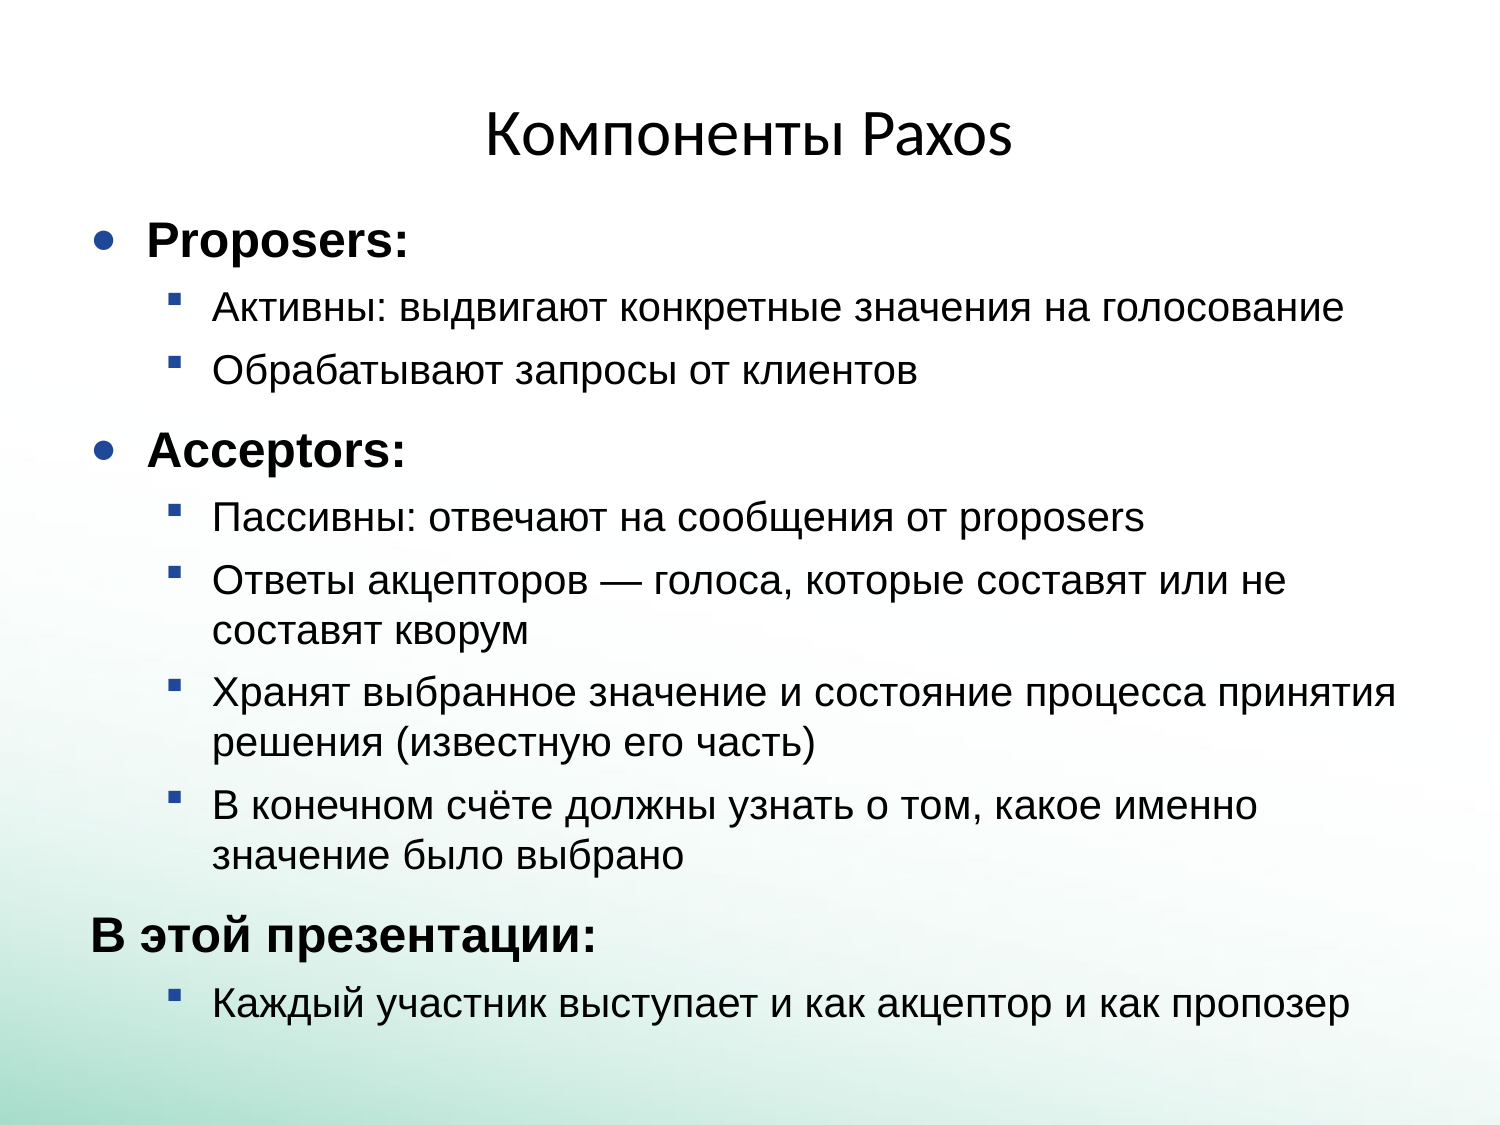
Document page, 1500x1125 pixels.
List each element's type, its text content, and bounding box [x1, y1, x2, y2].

list Proposers: Активны: выдвигают конкретные значения на голосование Обрабатывают запросы от клиентов Acceptors: Пассивны: отвечают на сообщения от proposers Ответы акцепторов — голоса, которые составят или не составят кворум Хранят выбранное значение и состояние процесса принятия решения (известную его часть) В конечном счёте должны узнать о том, какое именно значение было выбрано В этой презентации: Каждый участник выступает и как акцептор и как пропозер [75, 233, 1425, 1005]
title Компоненты Paxos [75, 45, 1426, 233]
picture [0, 0, 1500, 1125]
